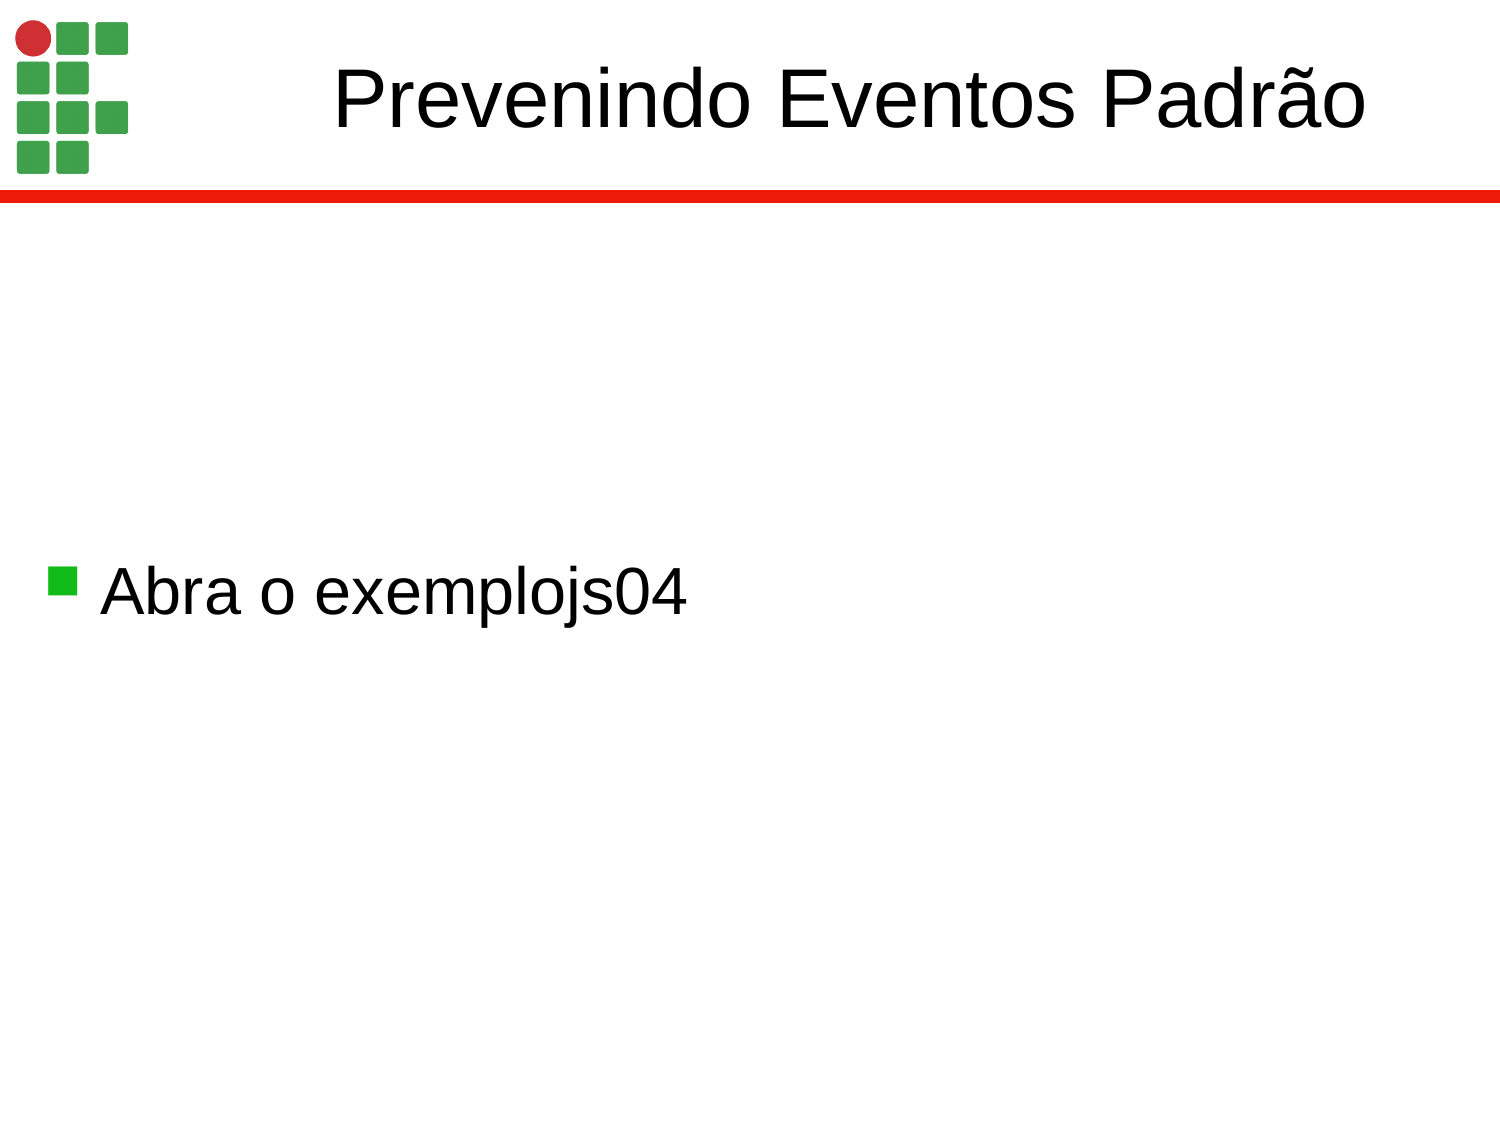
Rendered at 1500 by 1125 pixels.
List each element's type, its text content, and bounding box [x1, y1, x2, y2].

title Prevenindo Eventos Padrão [230, 0, 1471, 202]
picture [14, 16, 130, 178]
list Abra o exemplojs04 [29, 207, 1471, 1087]
